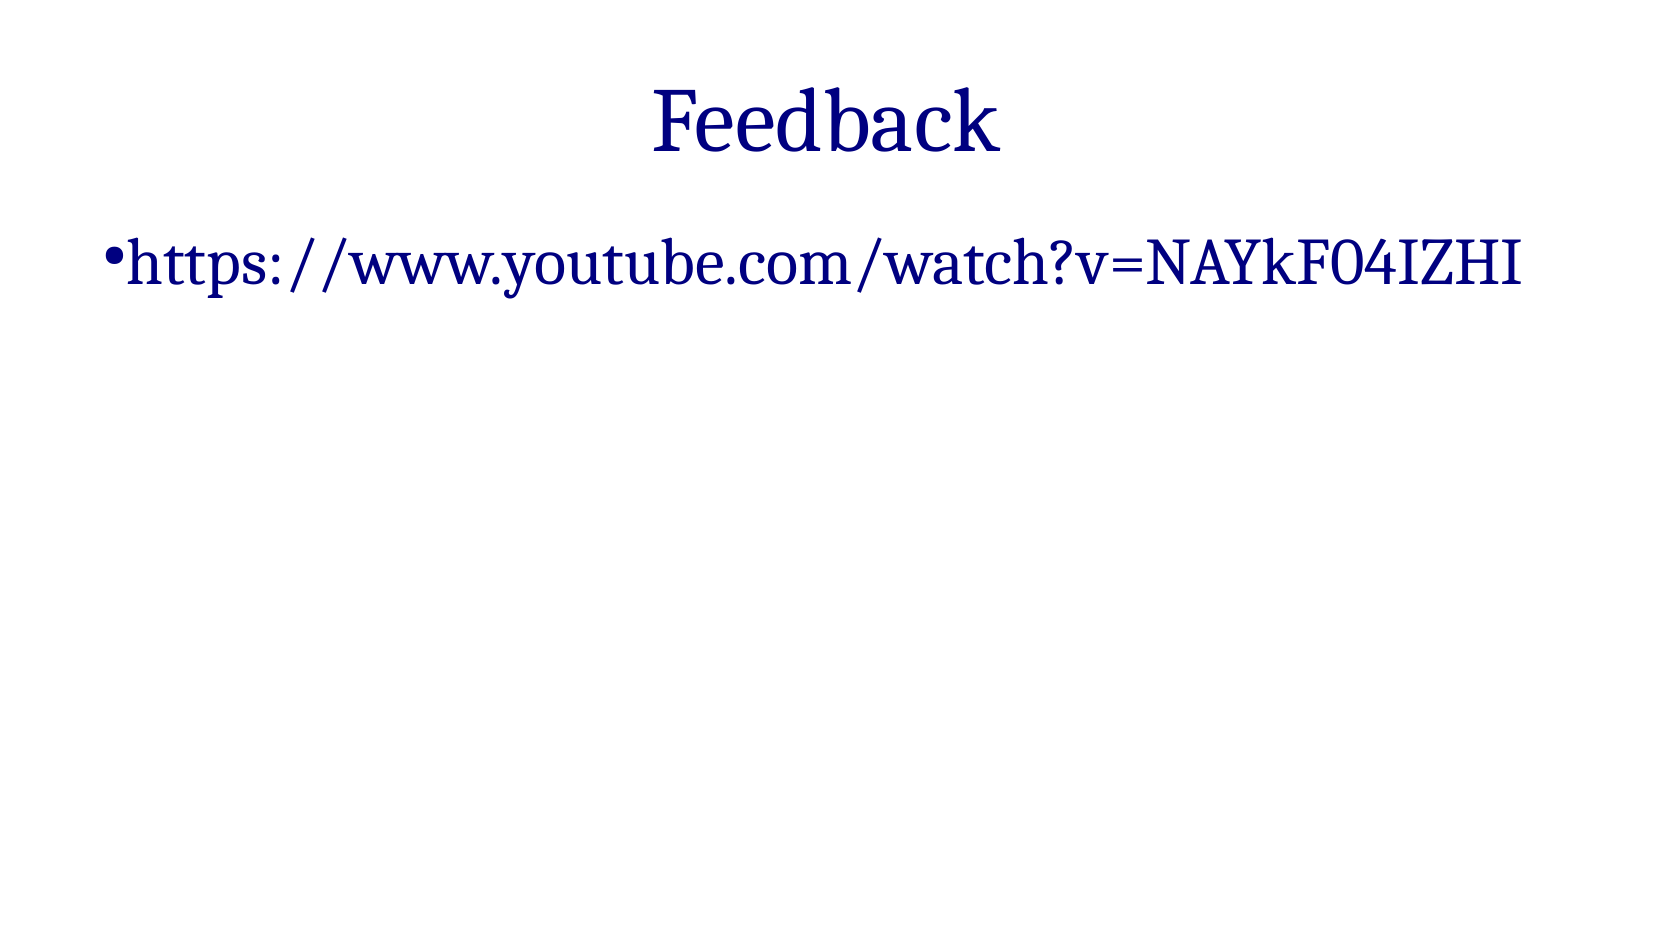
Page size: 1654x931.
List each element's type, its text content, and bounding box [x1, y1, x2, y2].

list https://www.youtube.com/watch?v=NAYkF04IZHI [102, 217, 1560, 758]
title Feedback [82, 37, 1571, 193]
